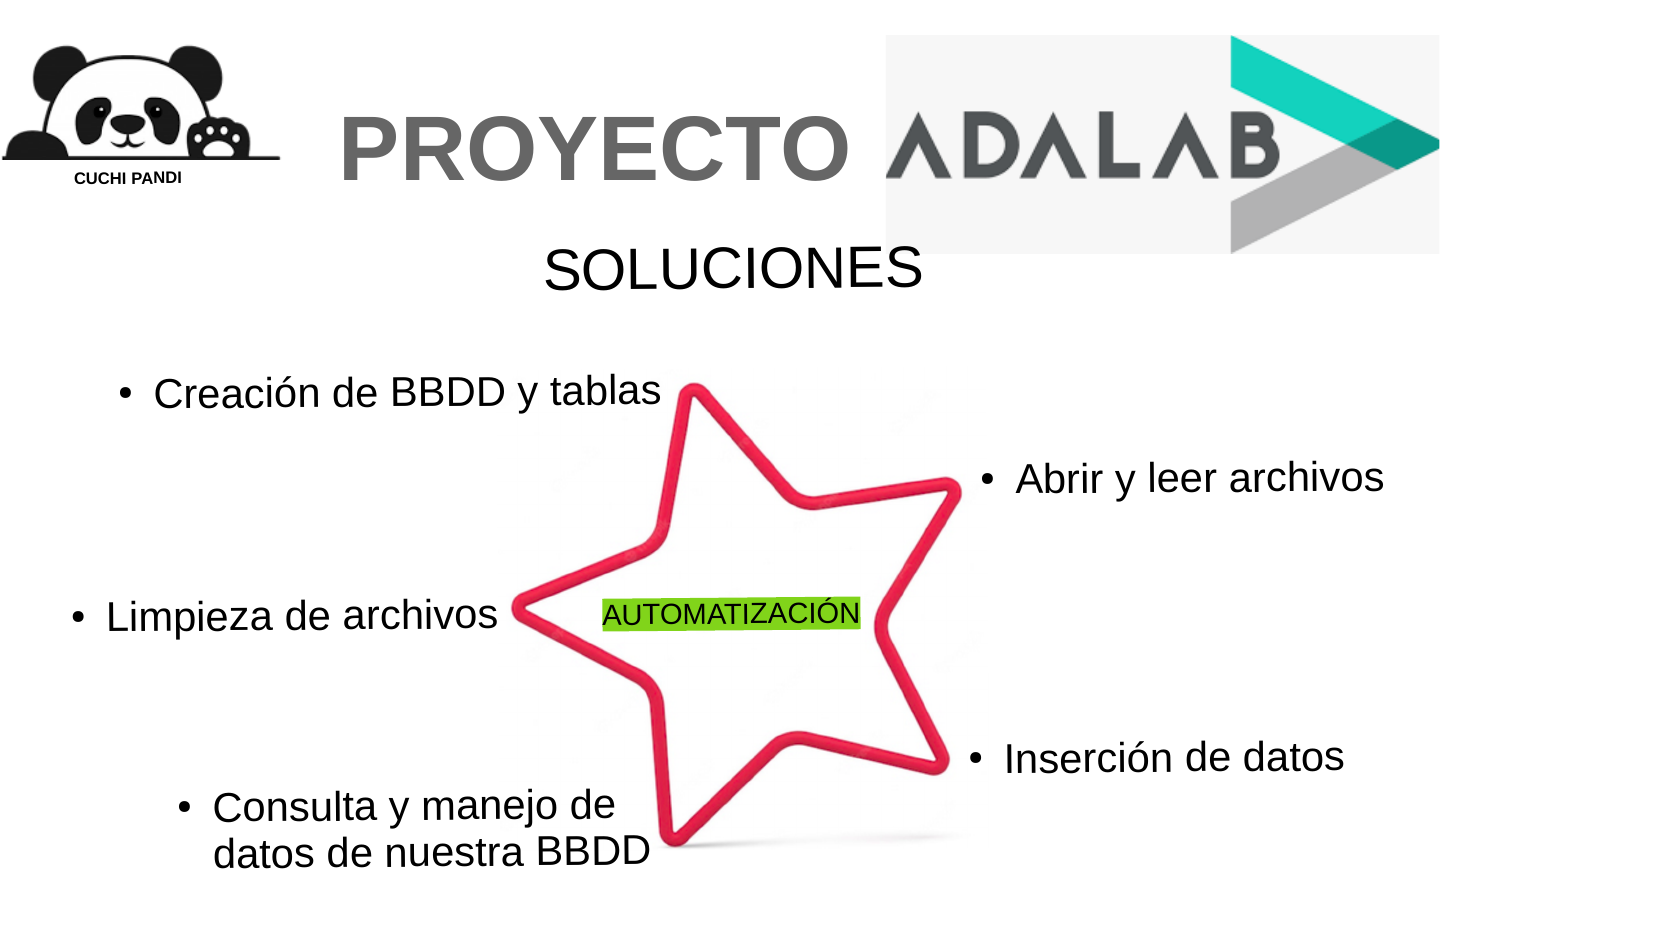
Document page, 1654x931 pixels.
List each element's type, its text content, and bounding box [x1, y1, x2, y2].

picture [497, 429, 988, 849]
text_box SOLUCIONES [506, 165, 1347, 432]
text_box Limpieza de archivos [70, 563, 650, 733]
text_box Creación de BBDD y tablas [117, 330, 697, 500]
text_box Consulta y manejo de datos de nuestra BBDD [176, 744, 756, 914]
picture [885, 35, 1440, 255]
picture [0, 1, 284, 160]
text_box Inserción de datos [967, 704, 1548, 875]
text_box CUCHI PANDI [59, 155, 198, 201]
text_box Abrir y leer archivos [979, 425, 1560, 595]
text_box AUTOMATIZACIÓN [566, 595, 910, 697]
title PROYECTO [330, 70, 885, 227]
